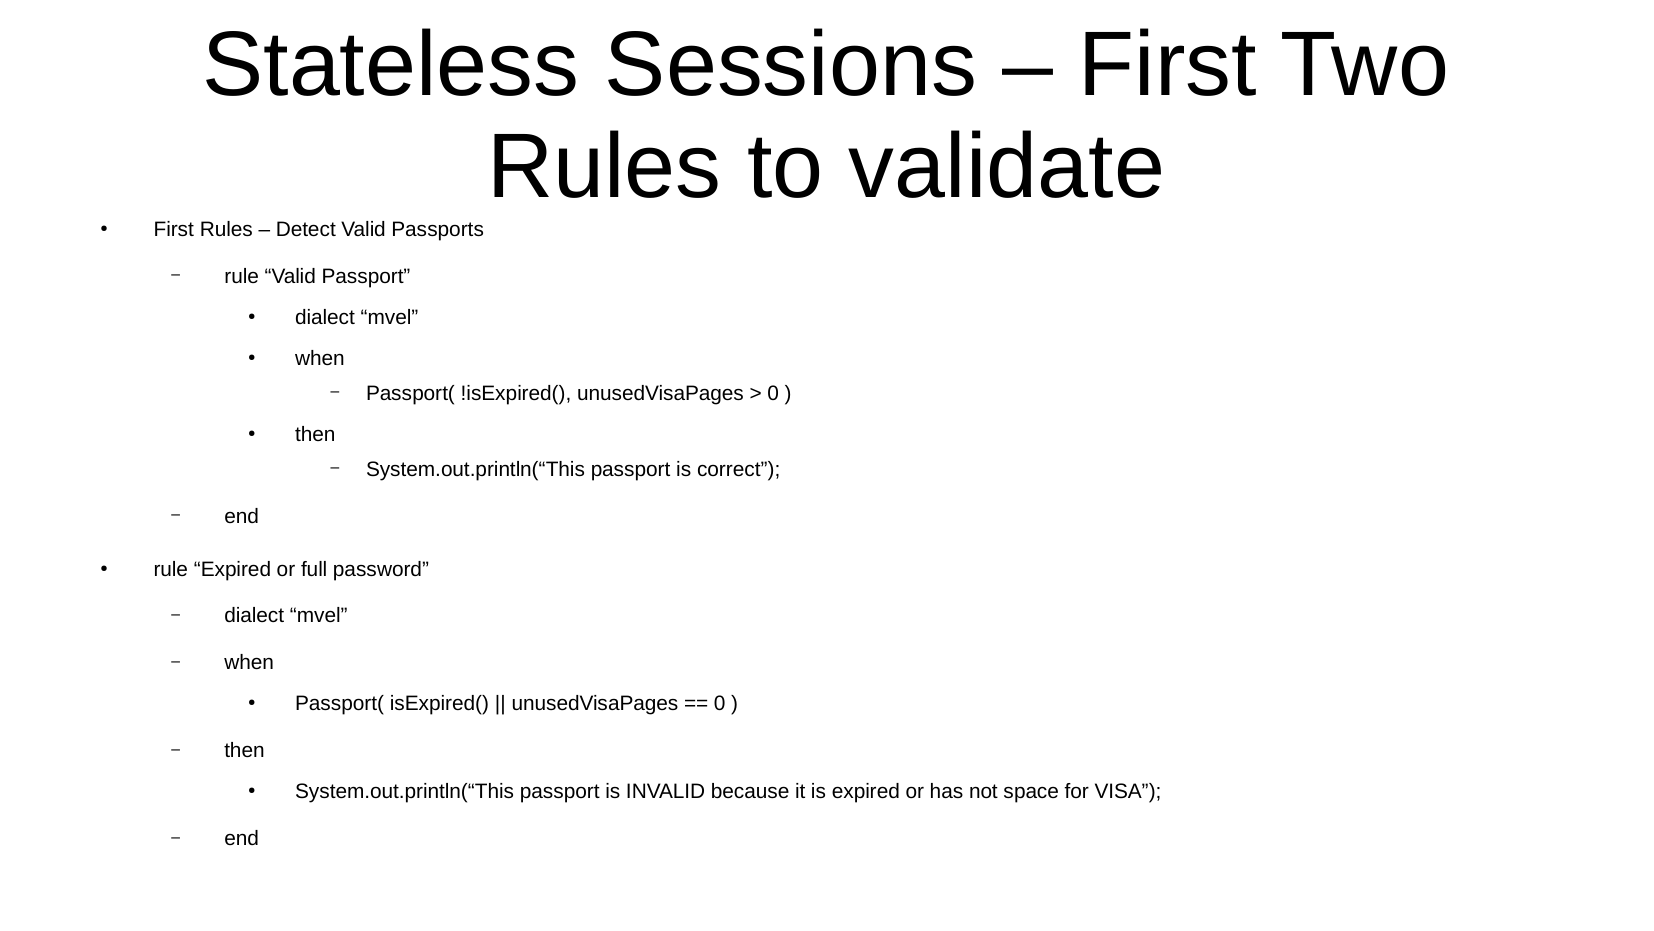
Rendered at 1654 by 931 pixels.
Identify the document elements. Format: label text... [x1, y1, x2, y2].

title Stateless Sessions – First Two Rules to validate [82, 12, 1571, 217]
list First Rules – Detect Valid Passports rule “Valid Passport” dialect “mvel” when Passport( !isExpired(), unusedVisaPages > 0 ) then System.out.println(“This passport is correct”); end rule “Expired or full password” dialect “mvel” when Passport( isExpired() || unusedVisaPages == 0 ) then System.out.println(“This passport is INVALID because it is expired or has not space for VISA”); end [82, 217, 1621, 901]
